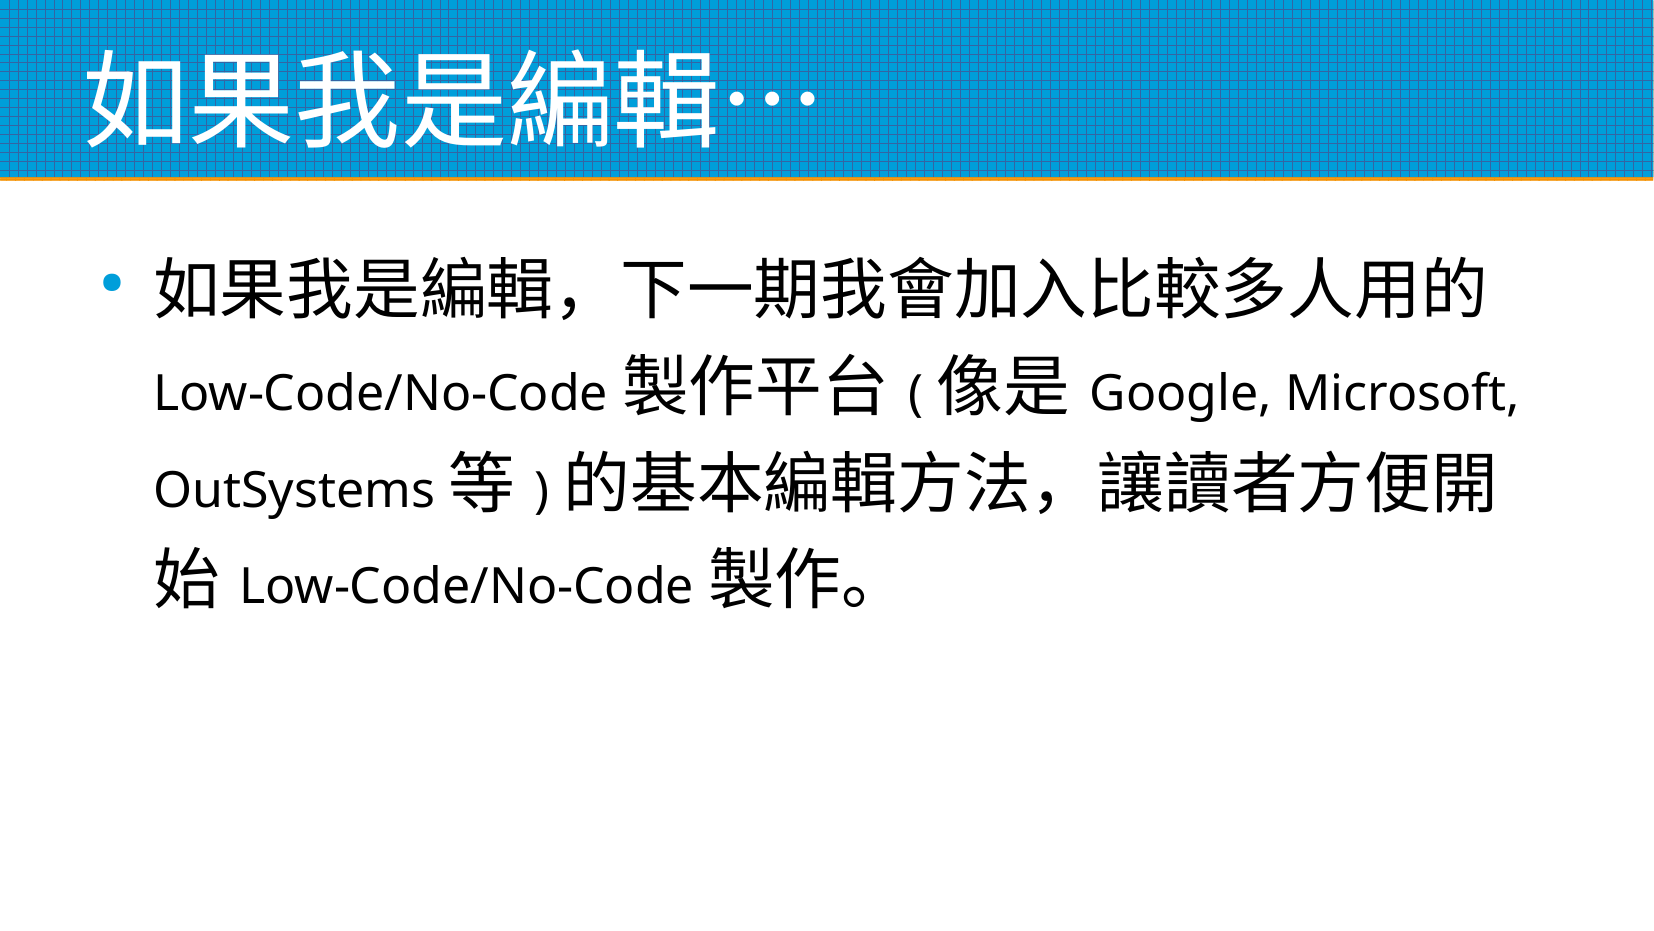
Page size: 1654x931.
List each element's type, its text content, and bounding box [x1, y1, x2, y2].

list 如果我是編輯，下一期我會加入比較多人用的Low-Code/No-Code製作平台(像是Google, Microsoft, OutSystems等)的基本編輯方法，讓讀者方便開始Low-Code/No-Code製作。 [82, 236, 1563, 811]
title 如果我是編輯… [82, 14, 1571, 171]
